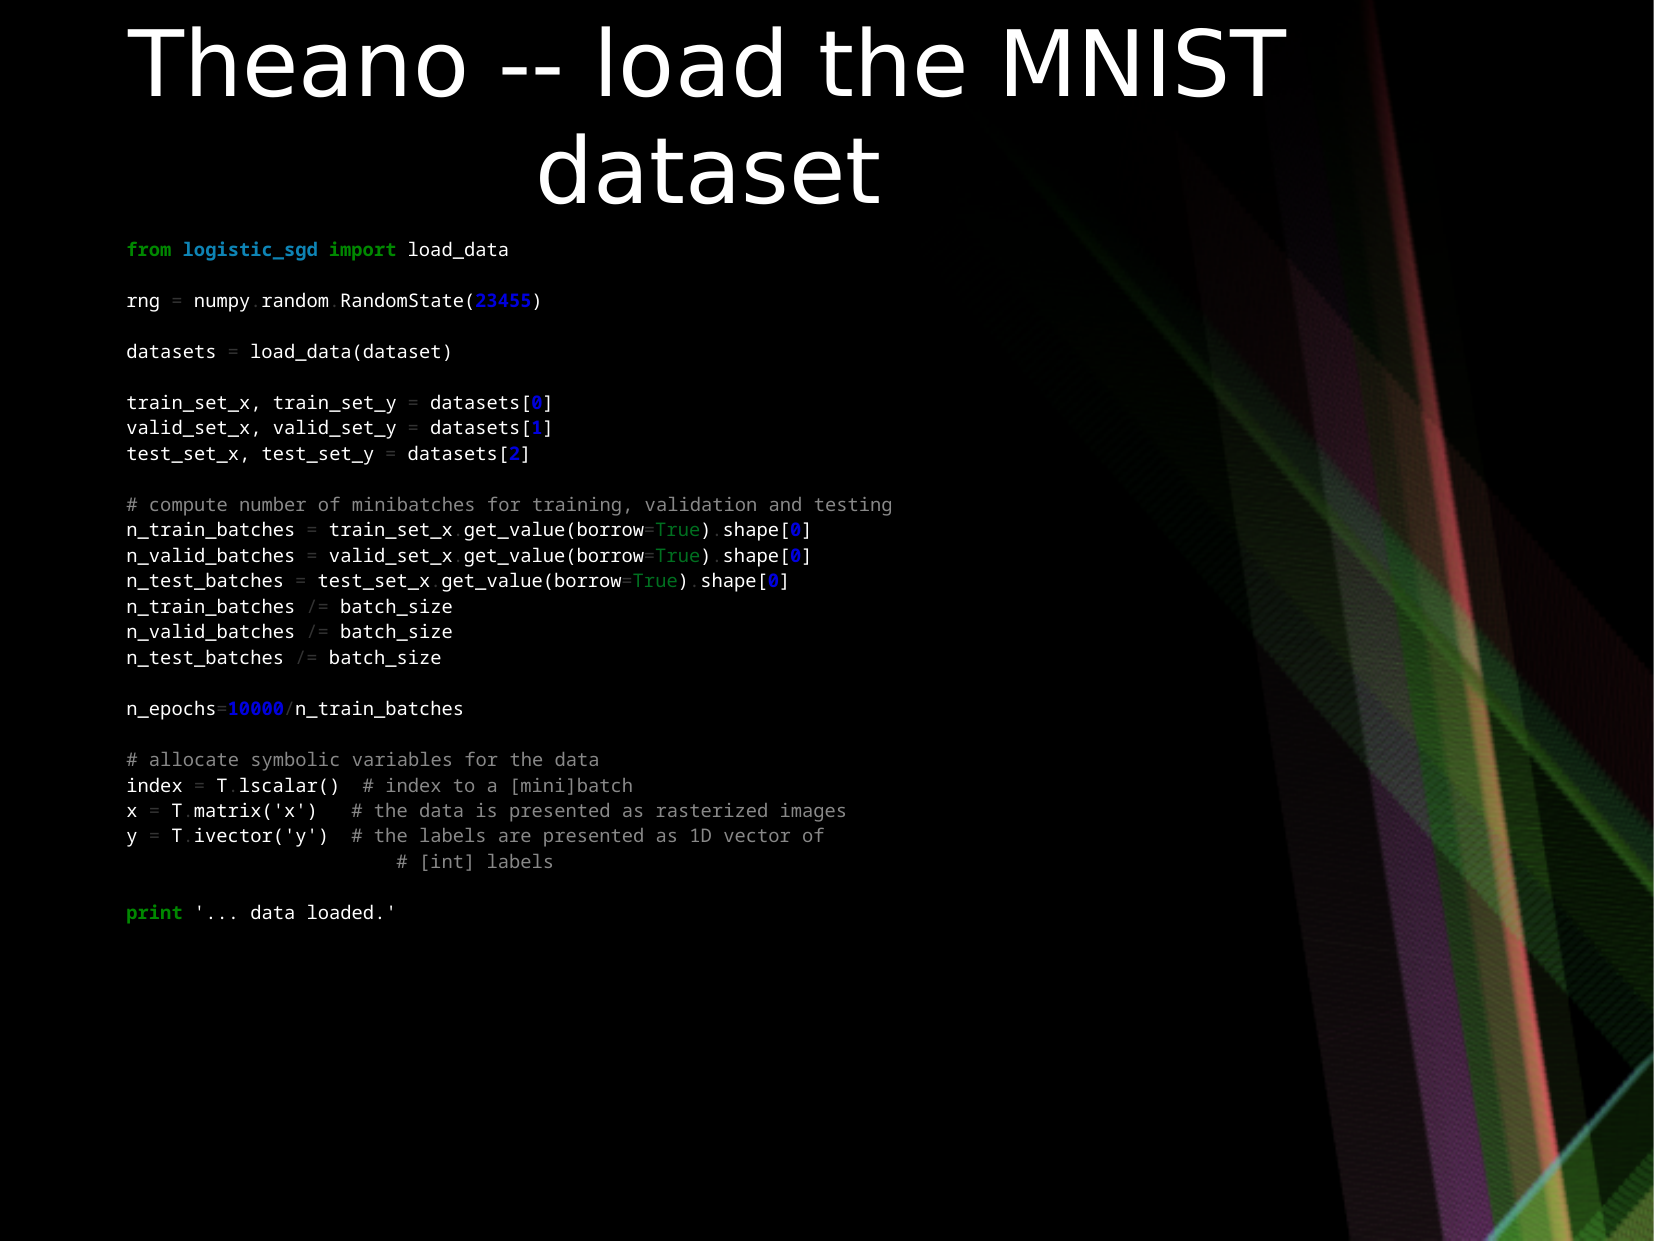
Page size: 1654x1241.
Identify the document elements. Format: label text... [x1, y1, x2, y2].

title Theano -- load the MNIST dataset [118, 29, 1300, 207]
picture [0, 0, 1654, 1241]
list from logistic_sgd import load_data rng = numpy.random.RandomState(23455) datasets = load_data(dataset) train_set_x, train_set_y = datasets[0] valid_set_x, valid_set_y = datasets[1] test_set_x, test_set_y = datasets[2] # compute number of minibatches for training, validation and testing n_train_batches = train_set_x.get_value(borrow=True).shape[0] n_valid_batches = valid_set_x.get_value(borrow=True).shape[0] n_test_batches = test_set_x.get_value(borrow=True).shape[0] n_train_batches /= batch_size n_valid_batches /= batch_size n_test_batches /= batch_size n_epochs=10000/n_train_batches # allocate symbolic variables for the data index = T.lscalar() # index to a [mini]batch x = T.matrix('x') # the data is presented as rasterized images y = T.ivector('y') # the labels are presented as 1D vector of # [int] labels print '... data loaded.' [118, 236, 1418, 945]
